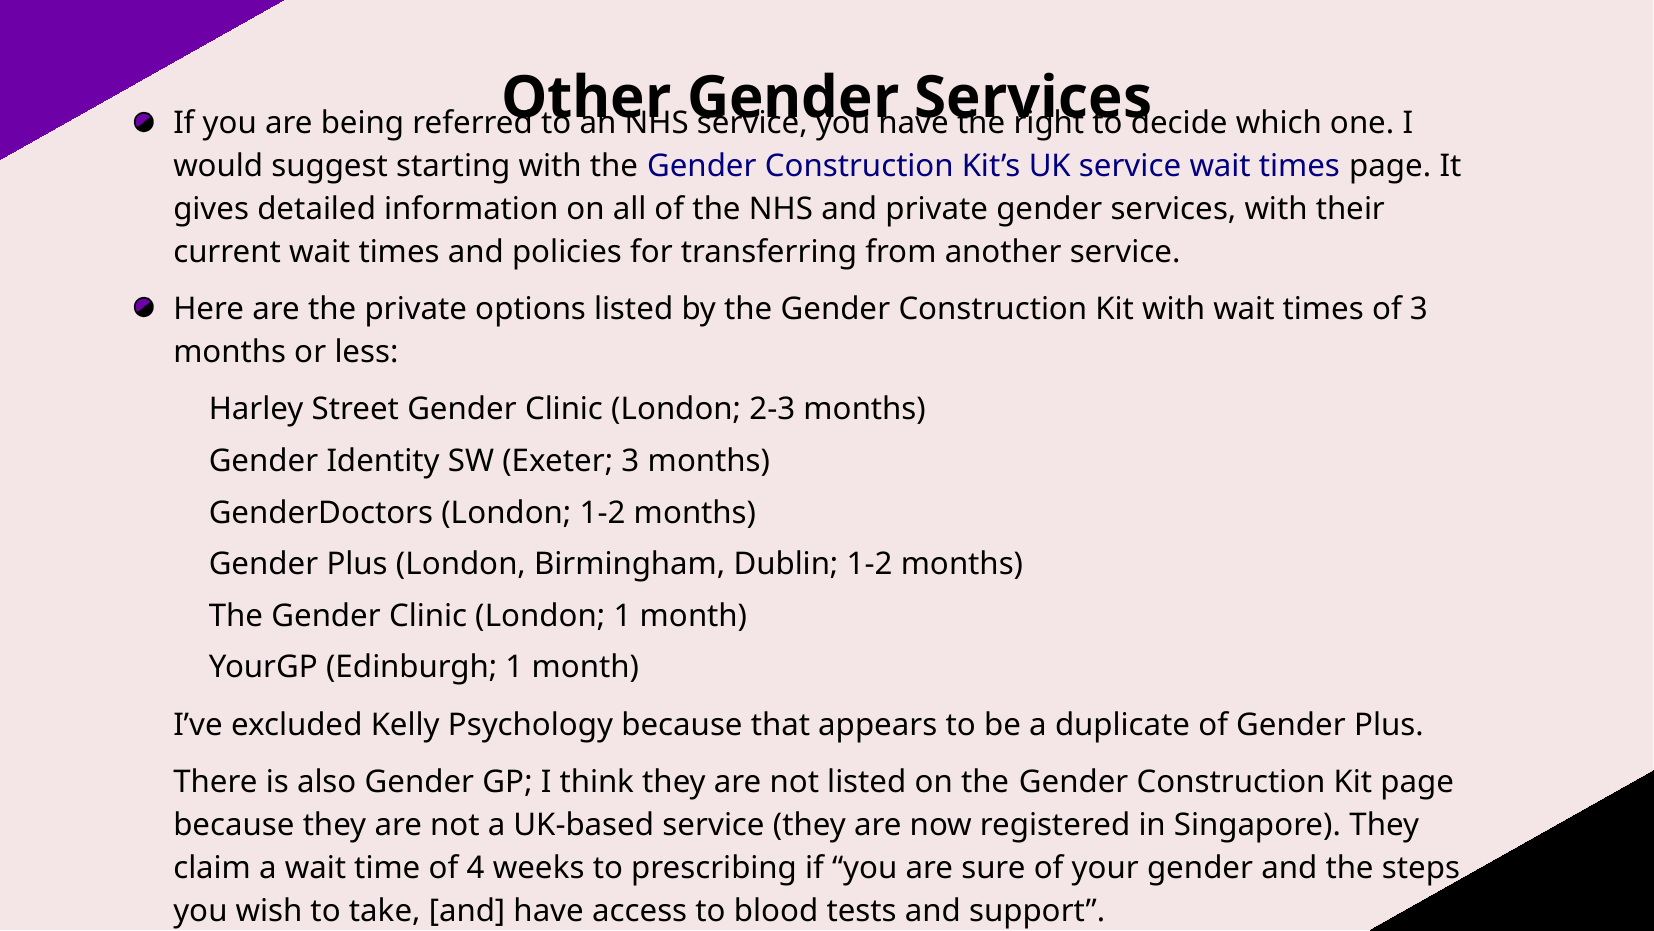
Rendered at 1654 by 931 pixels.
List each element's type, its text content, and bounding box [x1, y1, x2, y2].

text_box [0, 0, 284, 160]
title Other Gender Services [82, 35, 1571, 154]
subtitle If you are being referred to an NHS service, you have the right to decide which one. I would suggest starting with the Gender Construction Kit’s UK service wait times page. It gives detailed information on all of the NHS and private gender services, with their current wait times and policies for transferring from another service. Here are the private options listed by the Gender Construction Kit with wait times of 3 months or less: Harley Street Gender Clinic (London; 2-3 months) Gender Identity SW (Exeter; 3 months) GenderDoctors (London; 1-2 months) Gender Plus (London, Birmingham, Dublin; 1-2 months) The Gender Clinic (London; 1 month) YourGP (Edinburgh; 1 month) I’ve excluded Kelly Psychology because that appears to be a duplicate of Gender Plus. There is also Gender GP; I think they are not listed on the Gender Construction Kit page because they are not a UK-based service (they are now registered in Singapore). They claim a wait time of 4 weeks to prescribing if “you are sure of your gender and the steps you wish to take, [and] have access to blood tests and support”. [132, 141, 1487, 890]
picture [132, 110, 155, 134]
text_box [1370, 770, 1654, 931]
